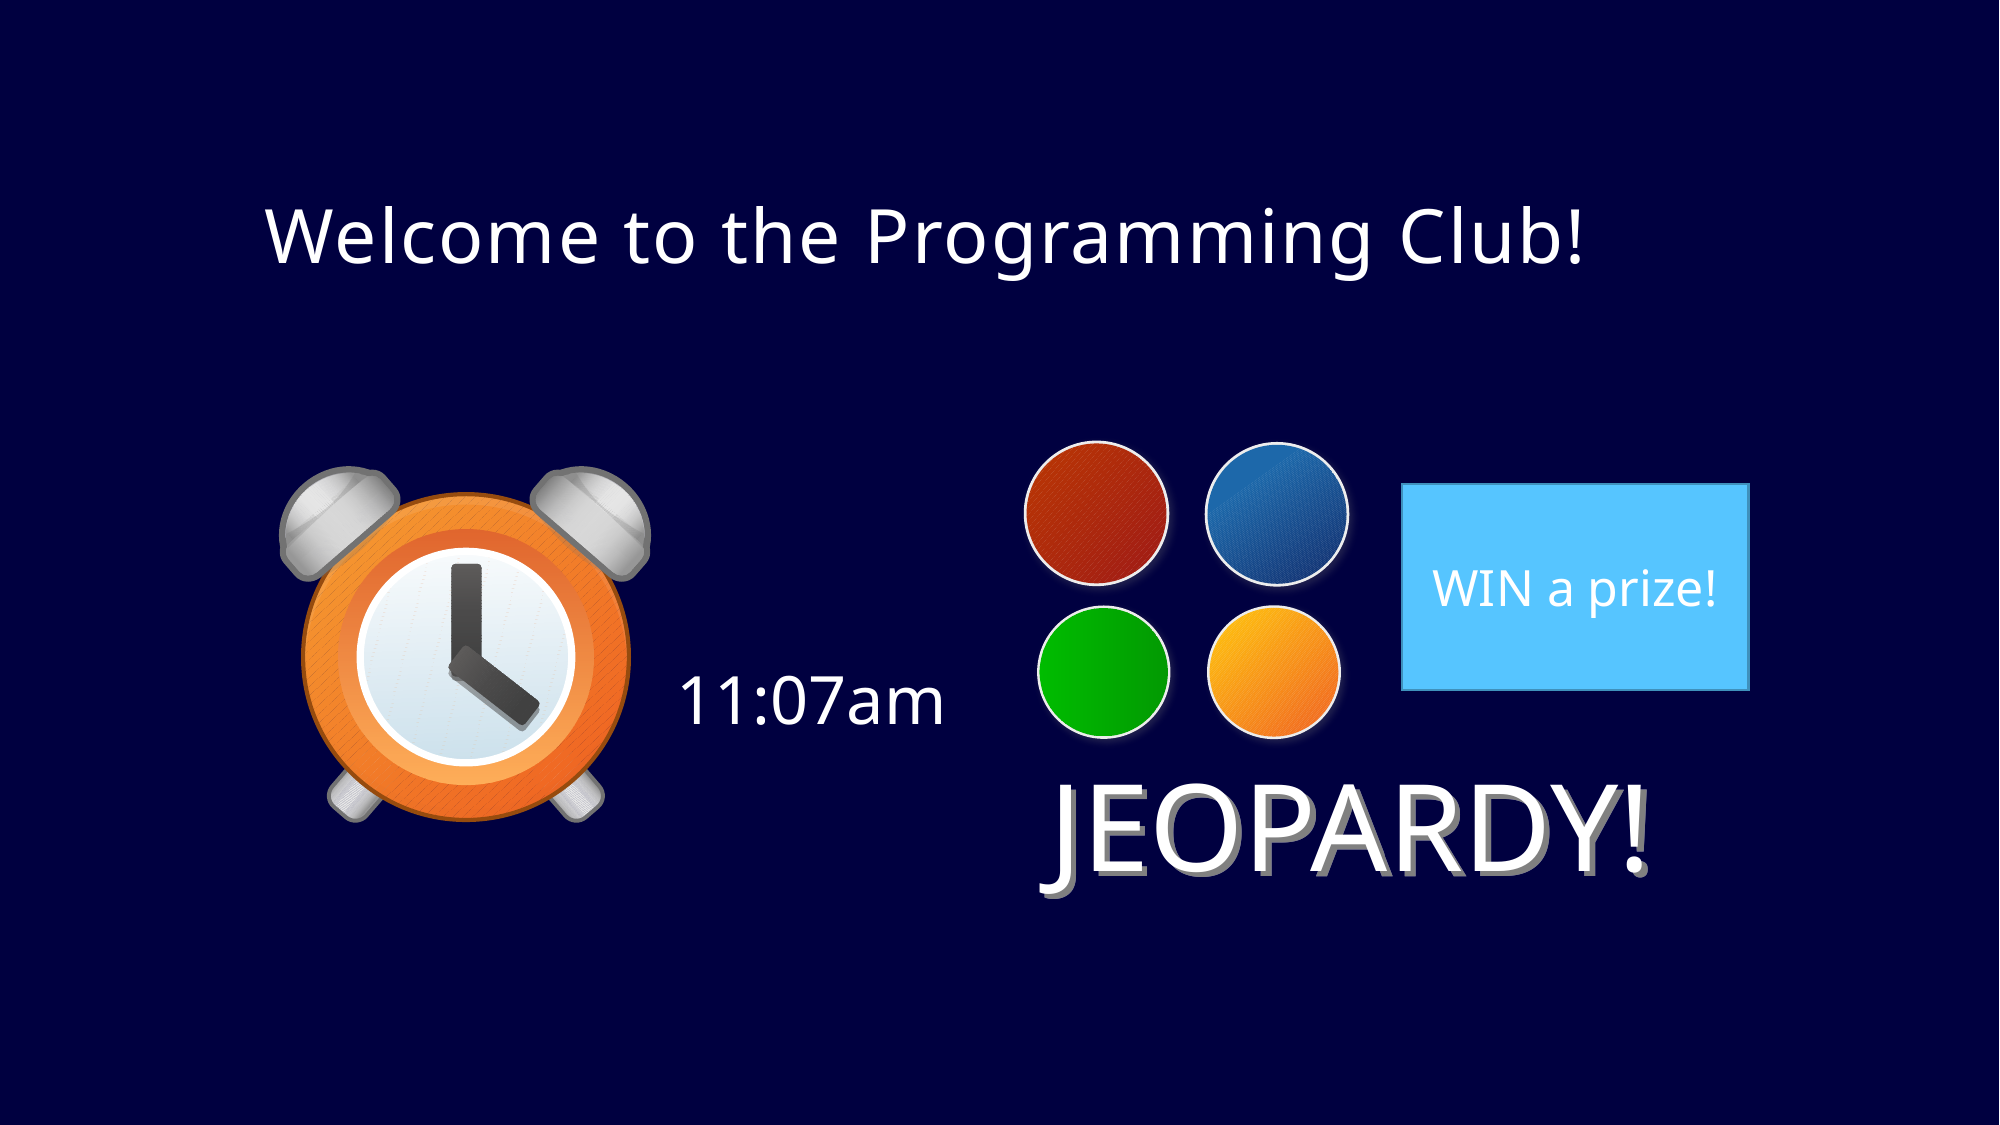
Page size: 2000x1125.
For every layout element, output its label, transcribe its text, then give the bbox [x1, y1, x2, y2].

picture [255, 435, 676, 856]
picture [1196, 436, 1366, 752]
text_box 11:07am [676, 650, 962, 746]
title Welcome to the Programming Club! [249, 62, 1750, 288]
picture [1015, 435, 1186, 752]
text_box JEOPARDY! [1035, 735, 1726, 916]
text_box WIN a prize! [1401, 483, 1749, 691]
